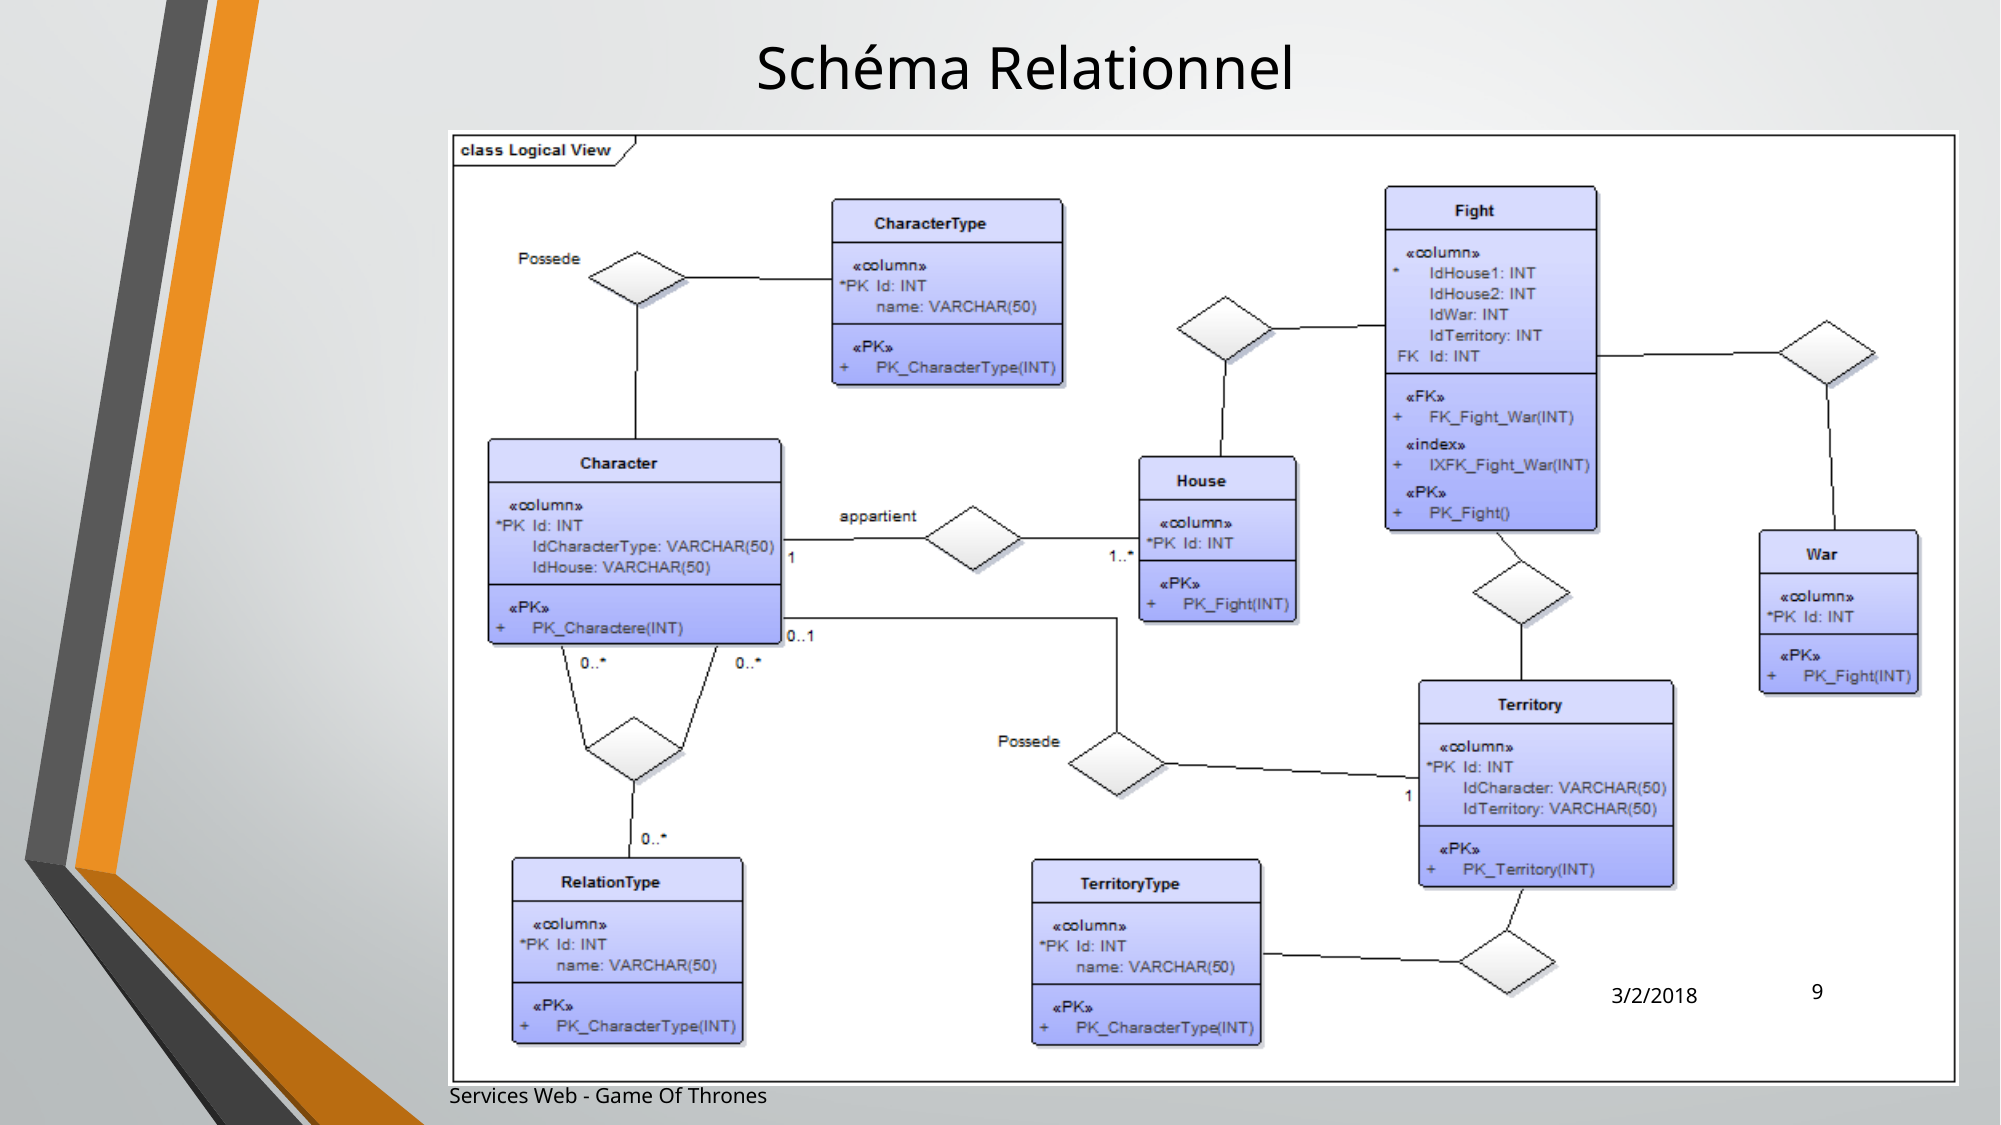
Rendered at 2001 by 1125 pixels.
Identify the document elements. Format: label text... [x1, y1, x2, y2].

picture [448, 130, 1959, 1086]
text_box ‹#› [1796, 962, 1887, 1023]
text_box Services Web - Game Of Thrones [434, 1065, 1597, 1125]
text_box Schéma Relationnel [742, 24, 1311, 109]
text_box 3/2/2018 [1596, 965, 1785, 1025]
